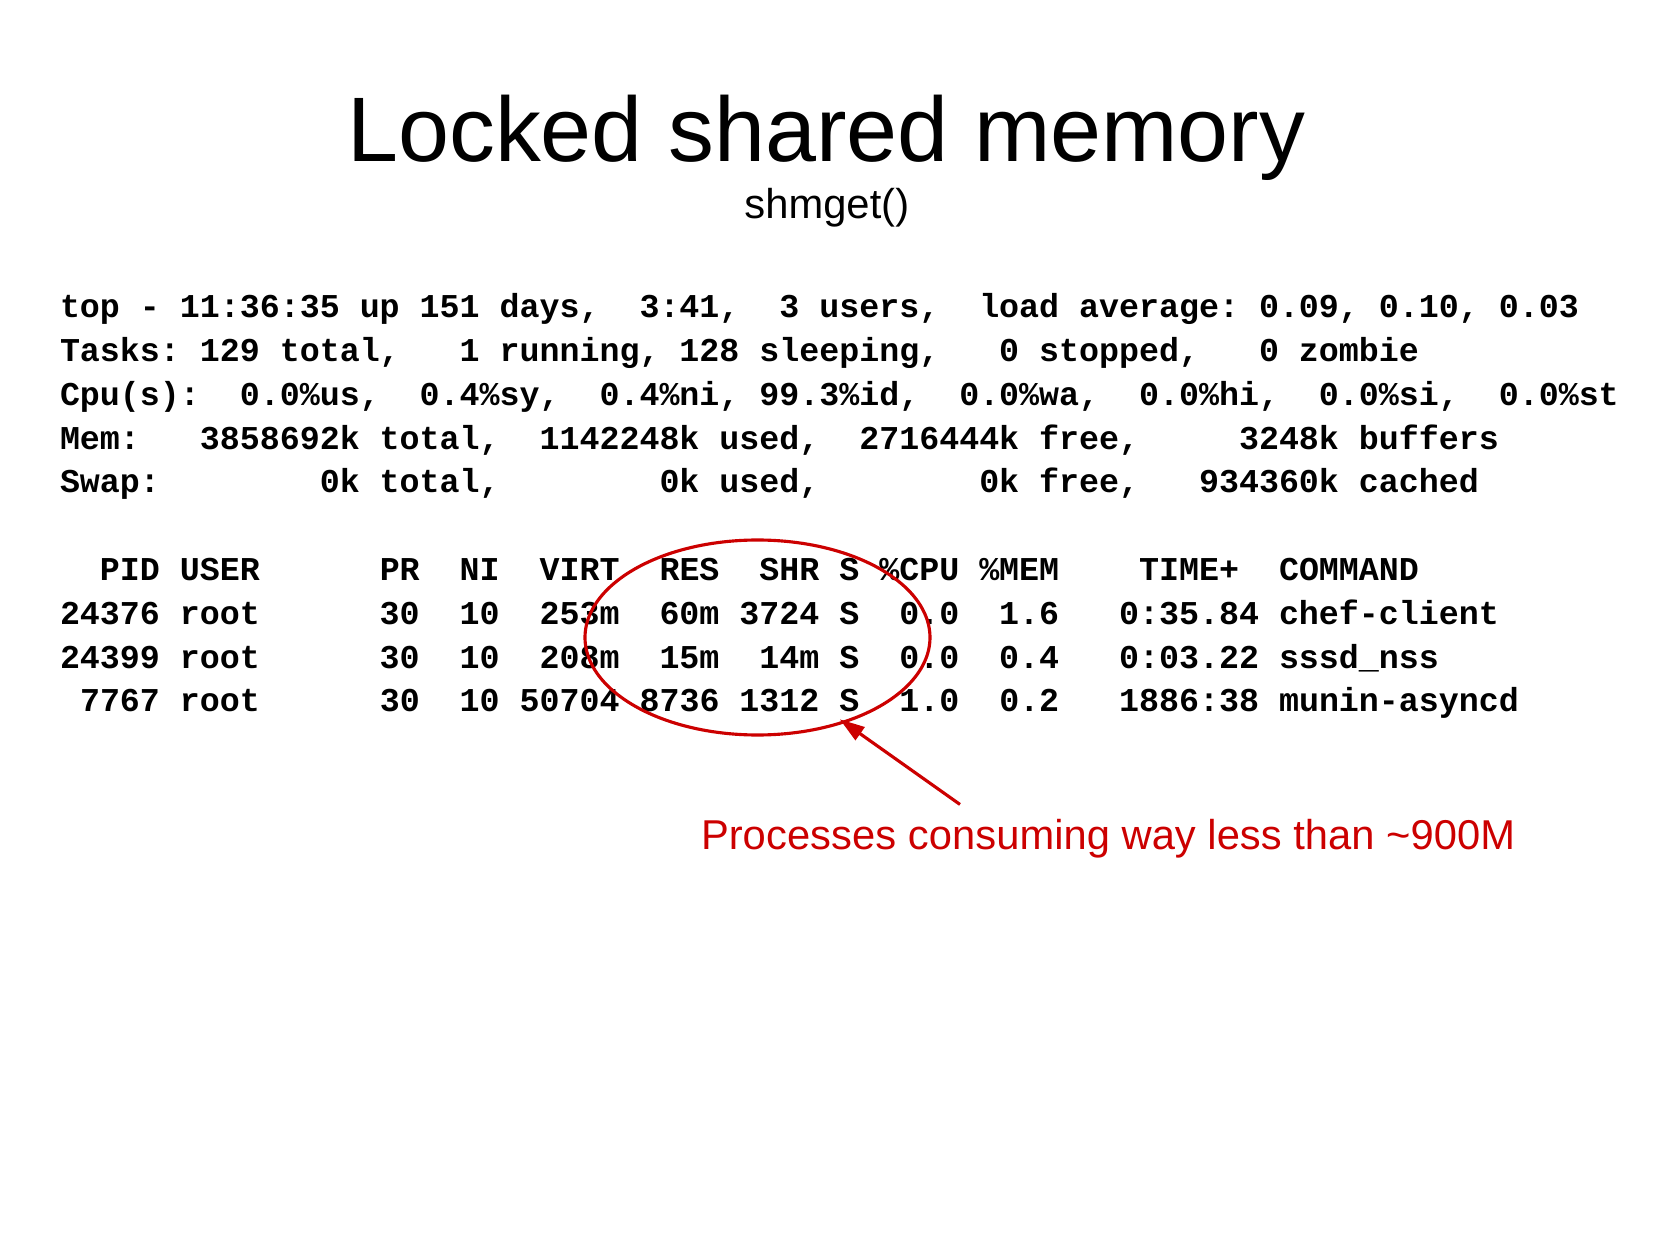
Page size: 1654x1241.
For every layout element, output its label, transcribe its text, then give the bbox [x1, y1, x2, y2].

text_box Processes consuming way less than ~900M [686, 804, 1531, 867]
title Locked shared memory shmget() [82, 49, 1571, 257]
list top - 11:36:35 up 151 days, 3:41, 3 users, load average: 0.09, 0.10, 0.03 Tasks: 129 total, 1 running, 128 sleeping, 0 stopped, 0 zombie Cpu(s): 0.0%us, 0.4%sy, 0.4%ni, 99.3%id, 0.0%wa, 0.0%hi, 0.0%si, 0.0%st Mem: 3858692k total, 1142248k used, 2716444k free, 3248k buffers Swap: 0k total, 0k used, 0k free, 934360k cached PID USER PR NI VIRT RES SHR S %CPU %MEM TIME+ COMMAND 24376 root 30 10 253m 60m 3724 S 0.0 1.6 0:35.84 chef-client 24399 root 30 10 208m 15m 14m S 0.0 0.4 0:03.22 sssd_nss 7767 root 30 10 50704 8736 1312 S 1.0 0.2 1886:38 munin-asyncd [60, 290, 1636, 720]
list top - 11:36:35 up 151 days, 3:41, 3 users, load average: 0.09, 0.10, 0.03 Tasks: 129 total, 1 running, 128 sleeping, 0 stopped, 0 zombie Cpu(s): 0.0%us, 0.4%sy, 0.4%ni, 99.3%id, 0.0%wa, 0.0%hi, 0.0%si, 0.0%st Mem: 3858692k total, 1142248k used, 2716444k free, 3248k buffers Swap: 0k total, 0k used, 0k free, 934360k cached PID USER PR NI VIRT RES SHR S %CPU %MEM TIME+ COMMAND 24376 root 30 10 253m 60m 3724 S 0.0 1.6 0:35.84 chef-client 24399 root 30 10 208m 15m 14m S 0.0 0.4 0:03.22 sssd_nss 7767 root 30 10 50704 8736 1312 S 1.0 0.2 1886:38 munin-asyncd [587, 542, 928, 720]
